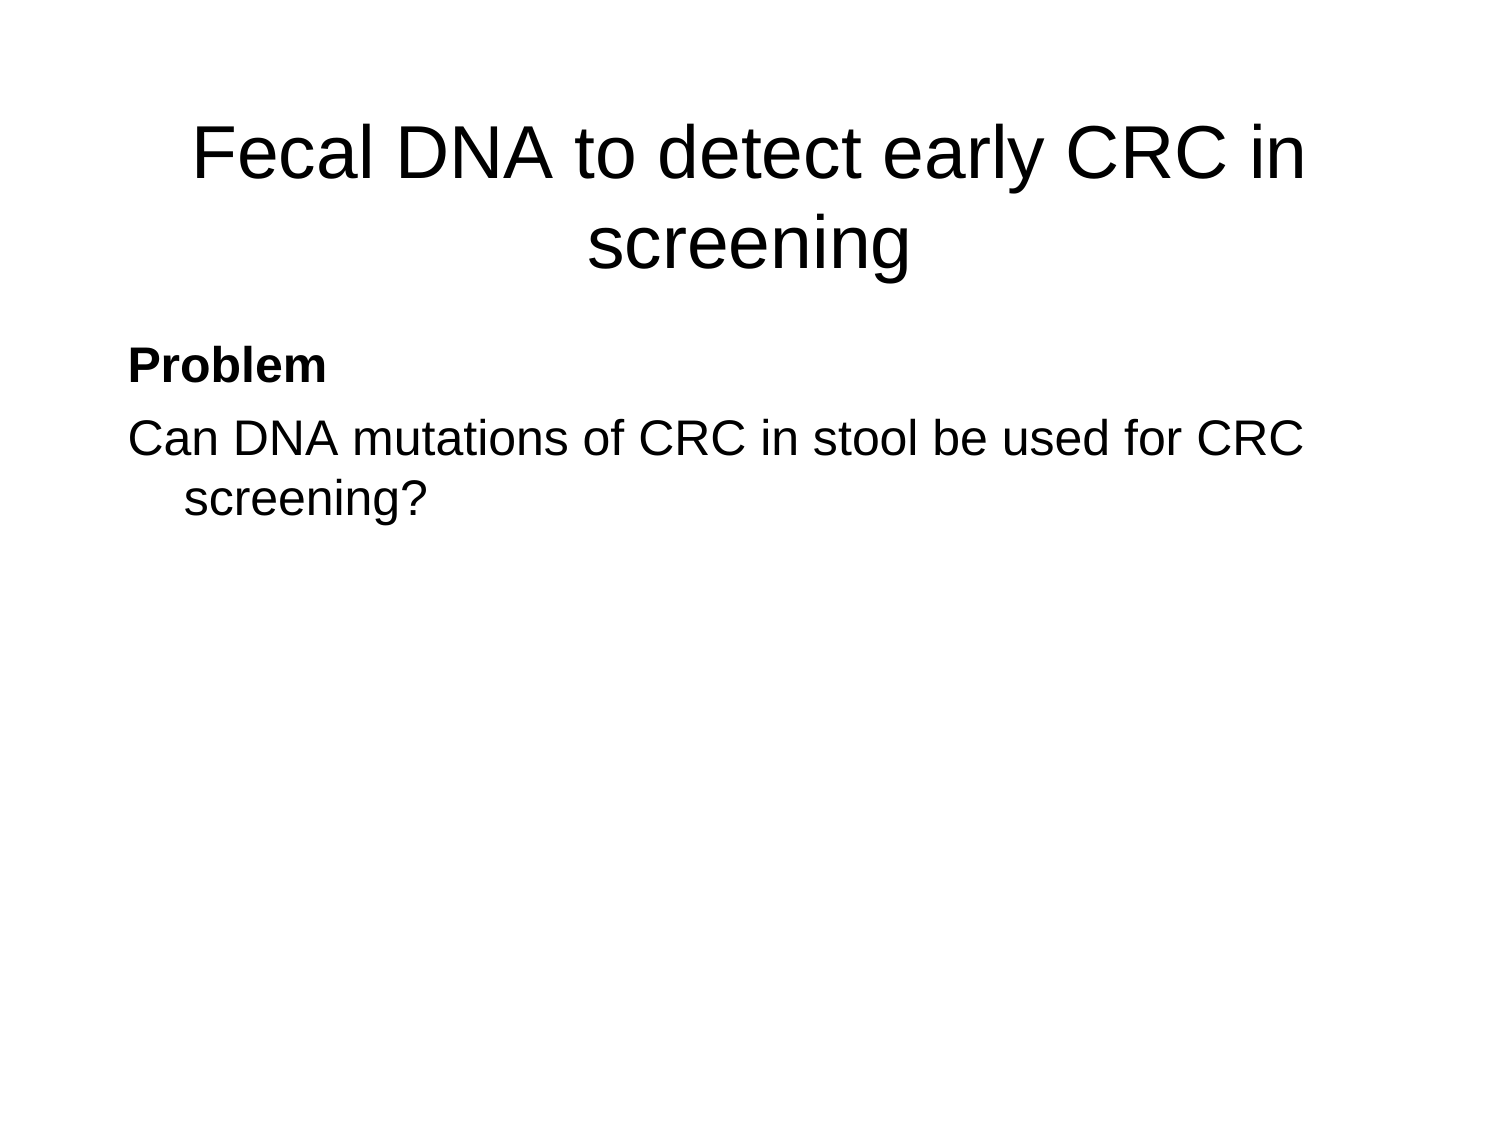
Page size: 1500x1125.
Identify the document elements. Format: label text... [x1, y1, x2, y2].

list Problem Can DNA mutations of CRC in stool be used for CRC screening? [112, 324, 1388, 1000]
title Fecal DNA to detect early CRC in screening [112, 96, 1388, 292]
